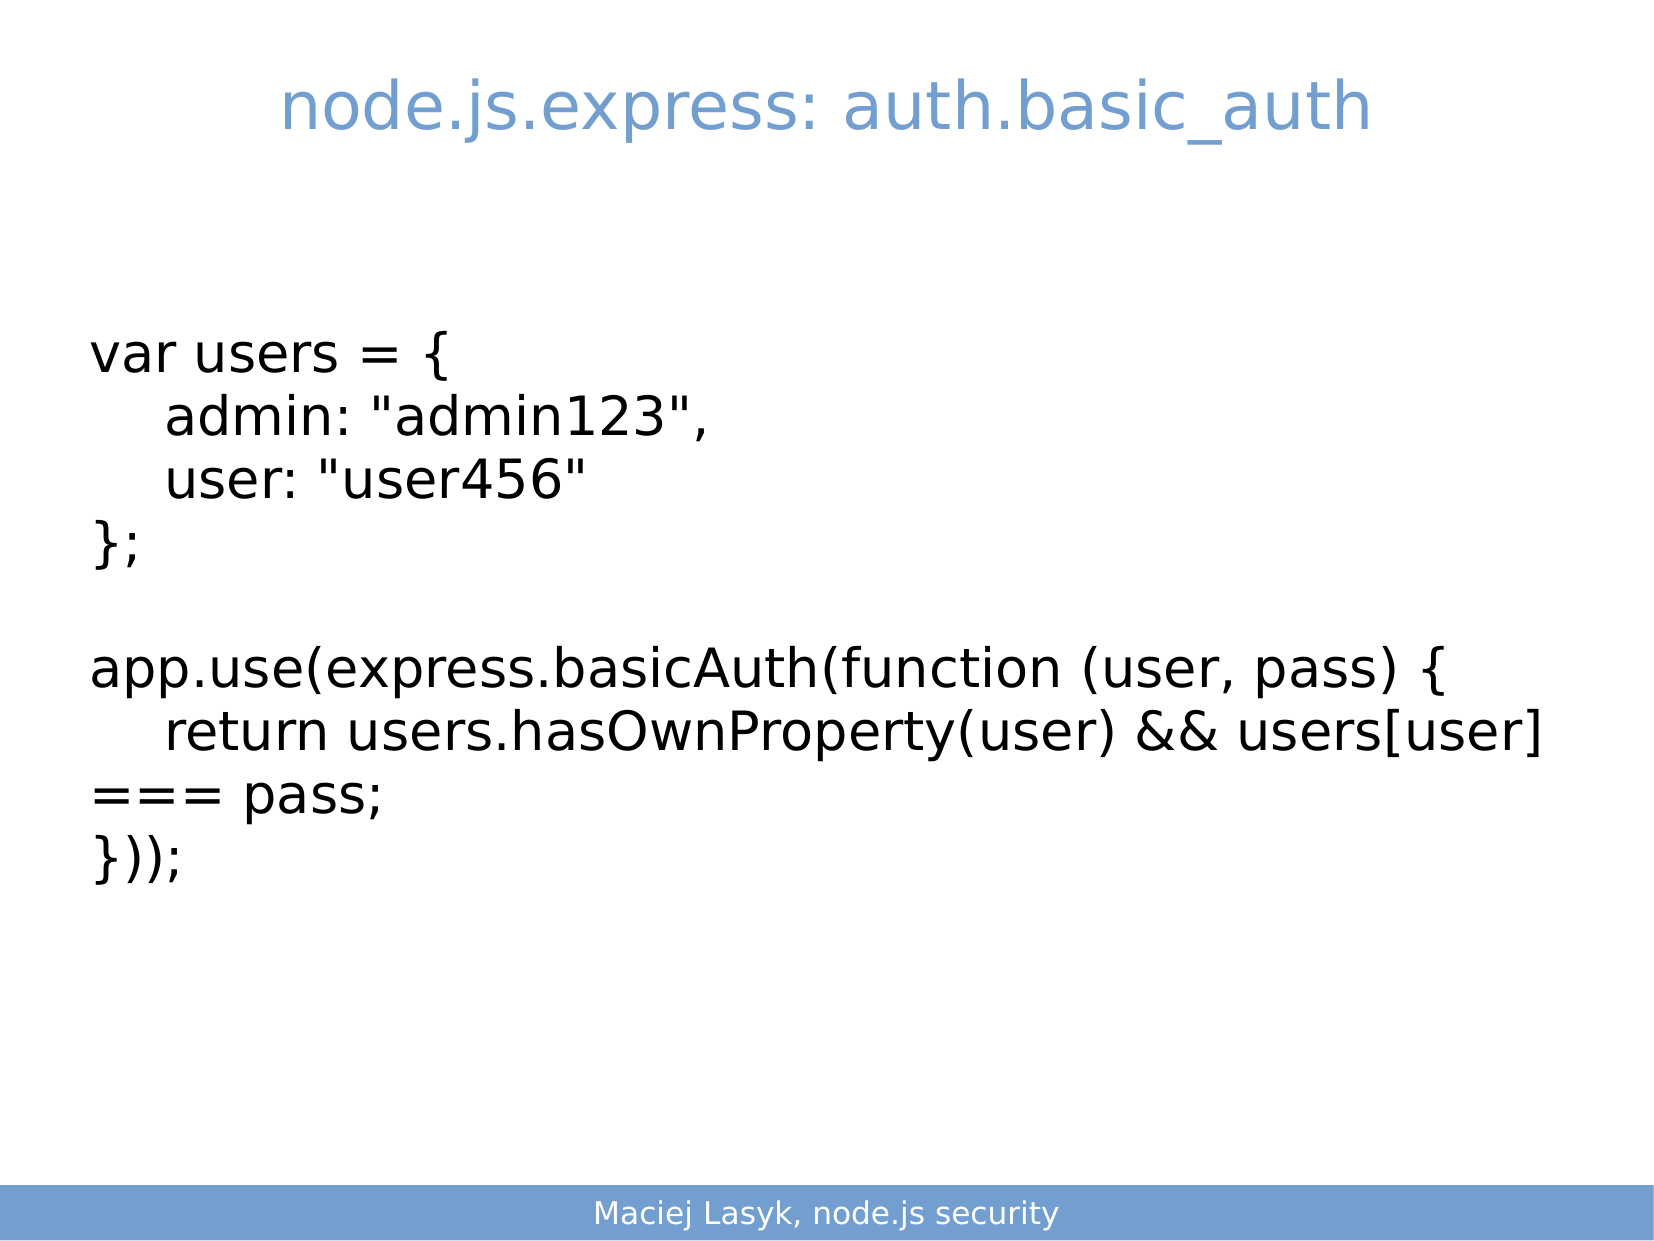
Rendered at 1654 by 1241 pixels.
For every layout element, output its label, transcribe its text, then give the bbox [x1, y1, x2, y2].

text_box var users = { admin: "admin123", user: "user456" }; app.use(express.basicAuth(function (user, pass) { return users.hasOwnProperty(user) && users[user] === pass; })); [74, 315, 1611, 897]
text_box node.js.express: auth.basic_auth [264, 60, 1390, 153]
text_box Maciej Lasyk, node.js security [578, 1188, 1076, 1240]
text_box [0, 1185, 1654, 1241]
